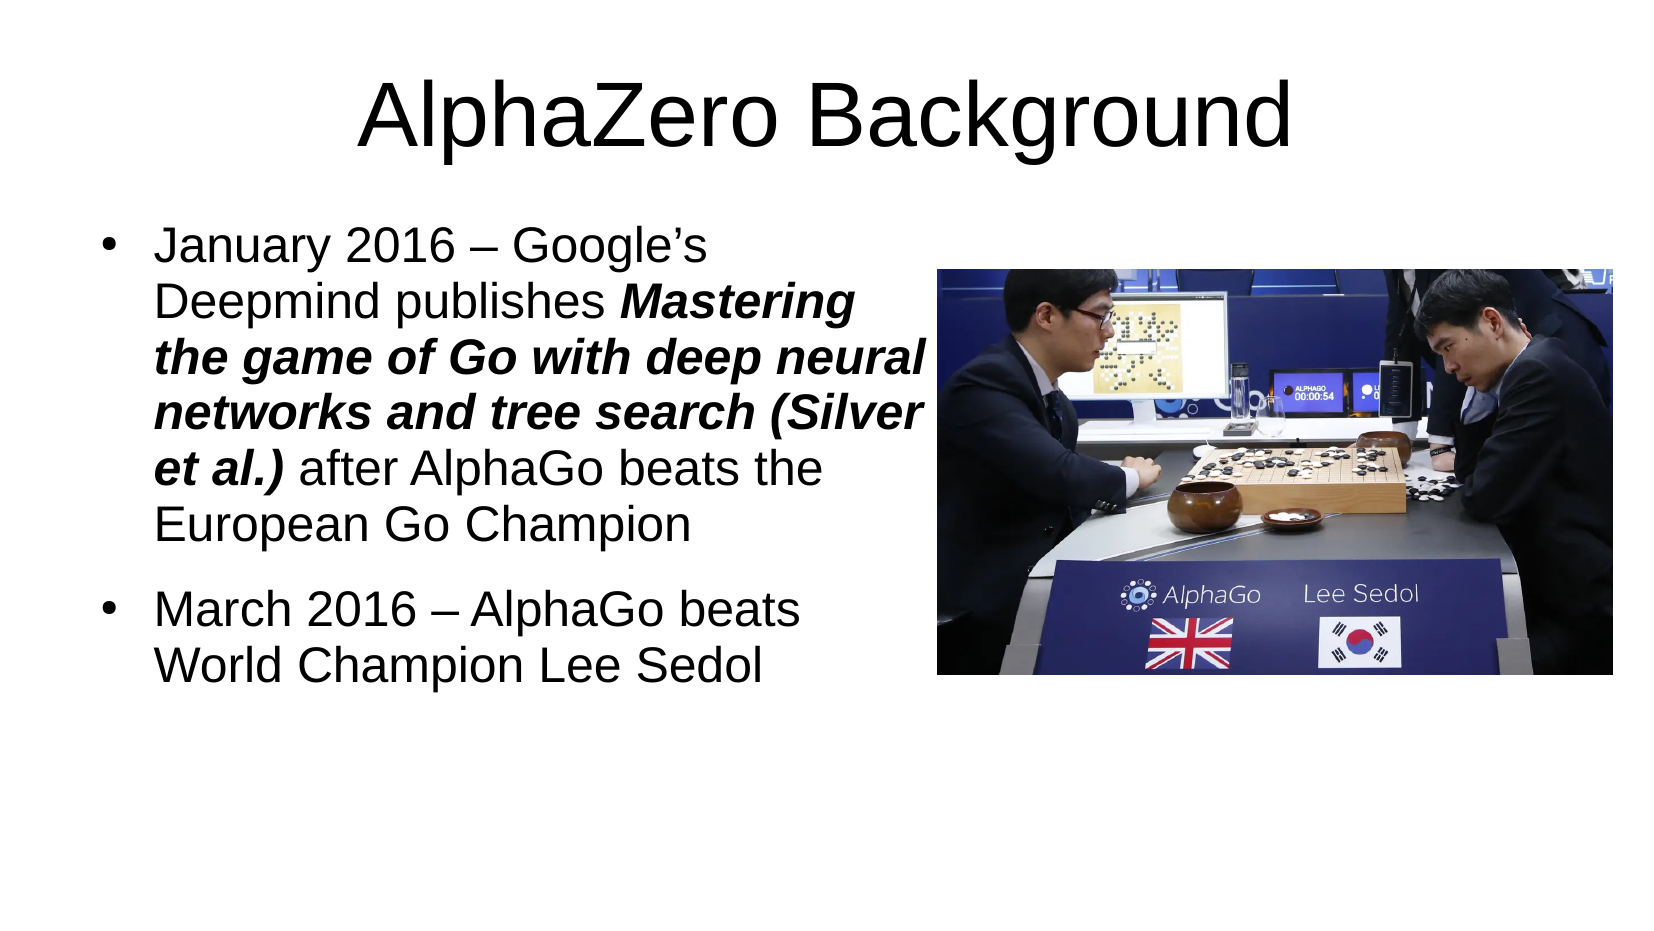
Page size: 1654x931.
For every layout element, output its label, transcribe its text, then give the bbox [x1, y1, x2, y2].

picture [937, 269, 1613, 676]
title AlphaZero Background [82, 37, 1571, 193]
list January 2016 – Google’s Deepmind publishes Mastering the game of Go with deep neural networks and tree search (Silver et al.) after AlphaGo beats the European Go Champion March 2016 – AlphaGo beats World Champion Lee Sedol [82, 217, 938, 758]
